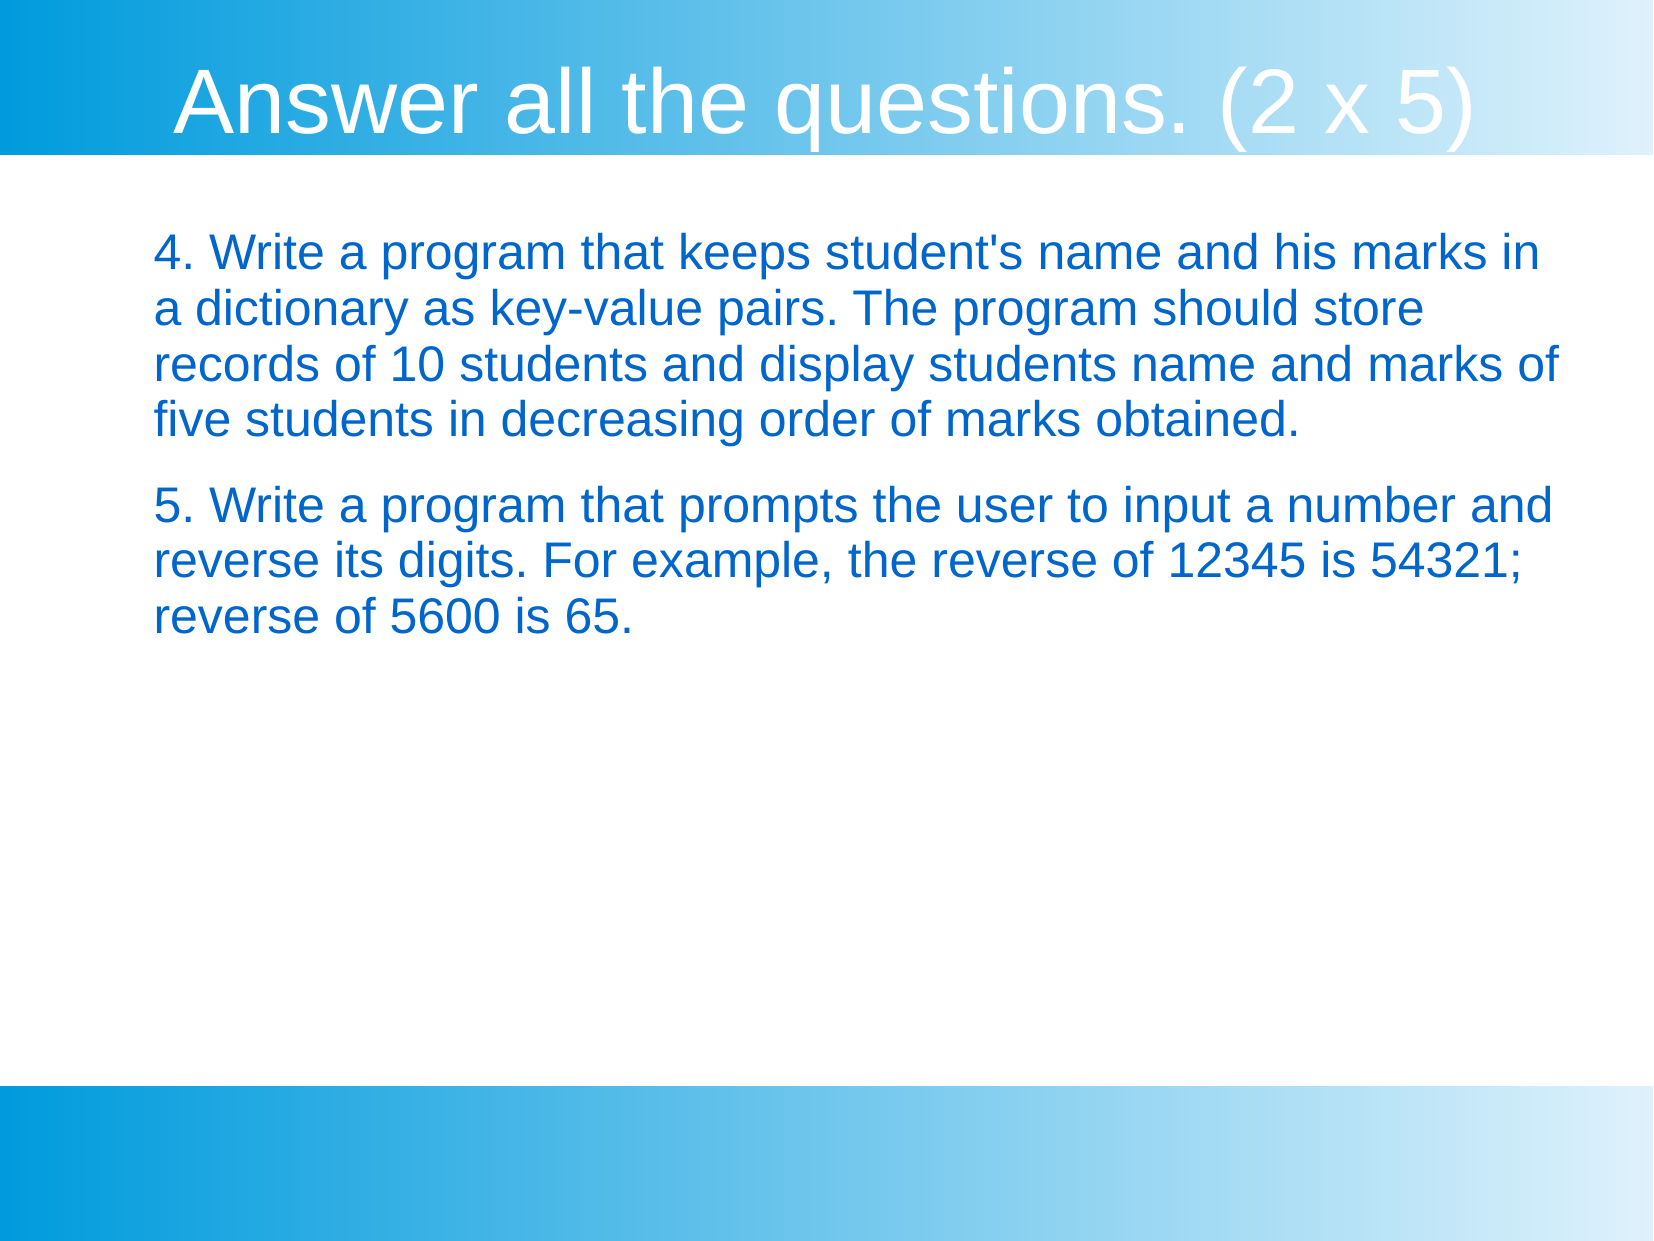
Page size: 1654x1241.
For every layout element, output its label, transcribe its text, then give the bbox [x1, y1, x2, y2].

list 4. Write a program that keeps student's name and his marks in a dictionary as key-value pairs. The program should store records of 10 students and display students name and marks of five students in decreasing order of marks obtained. 5. Write a program that prompts the user to input a number and reverse its digits. For example, the reverse of 12345 is 54321; reverse of 5600 is 65. [82, 224, 1571, 1010]
title Answer all the questions. (2 x 5) [82, 49, 1571, 155]
